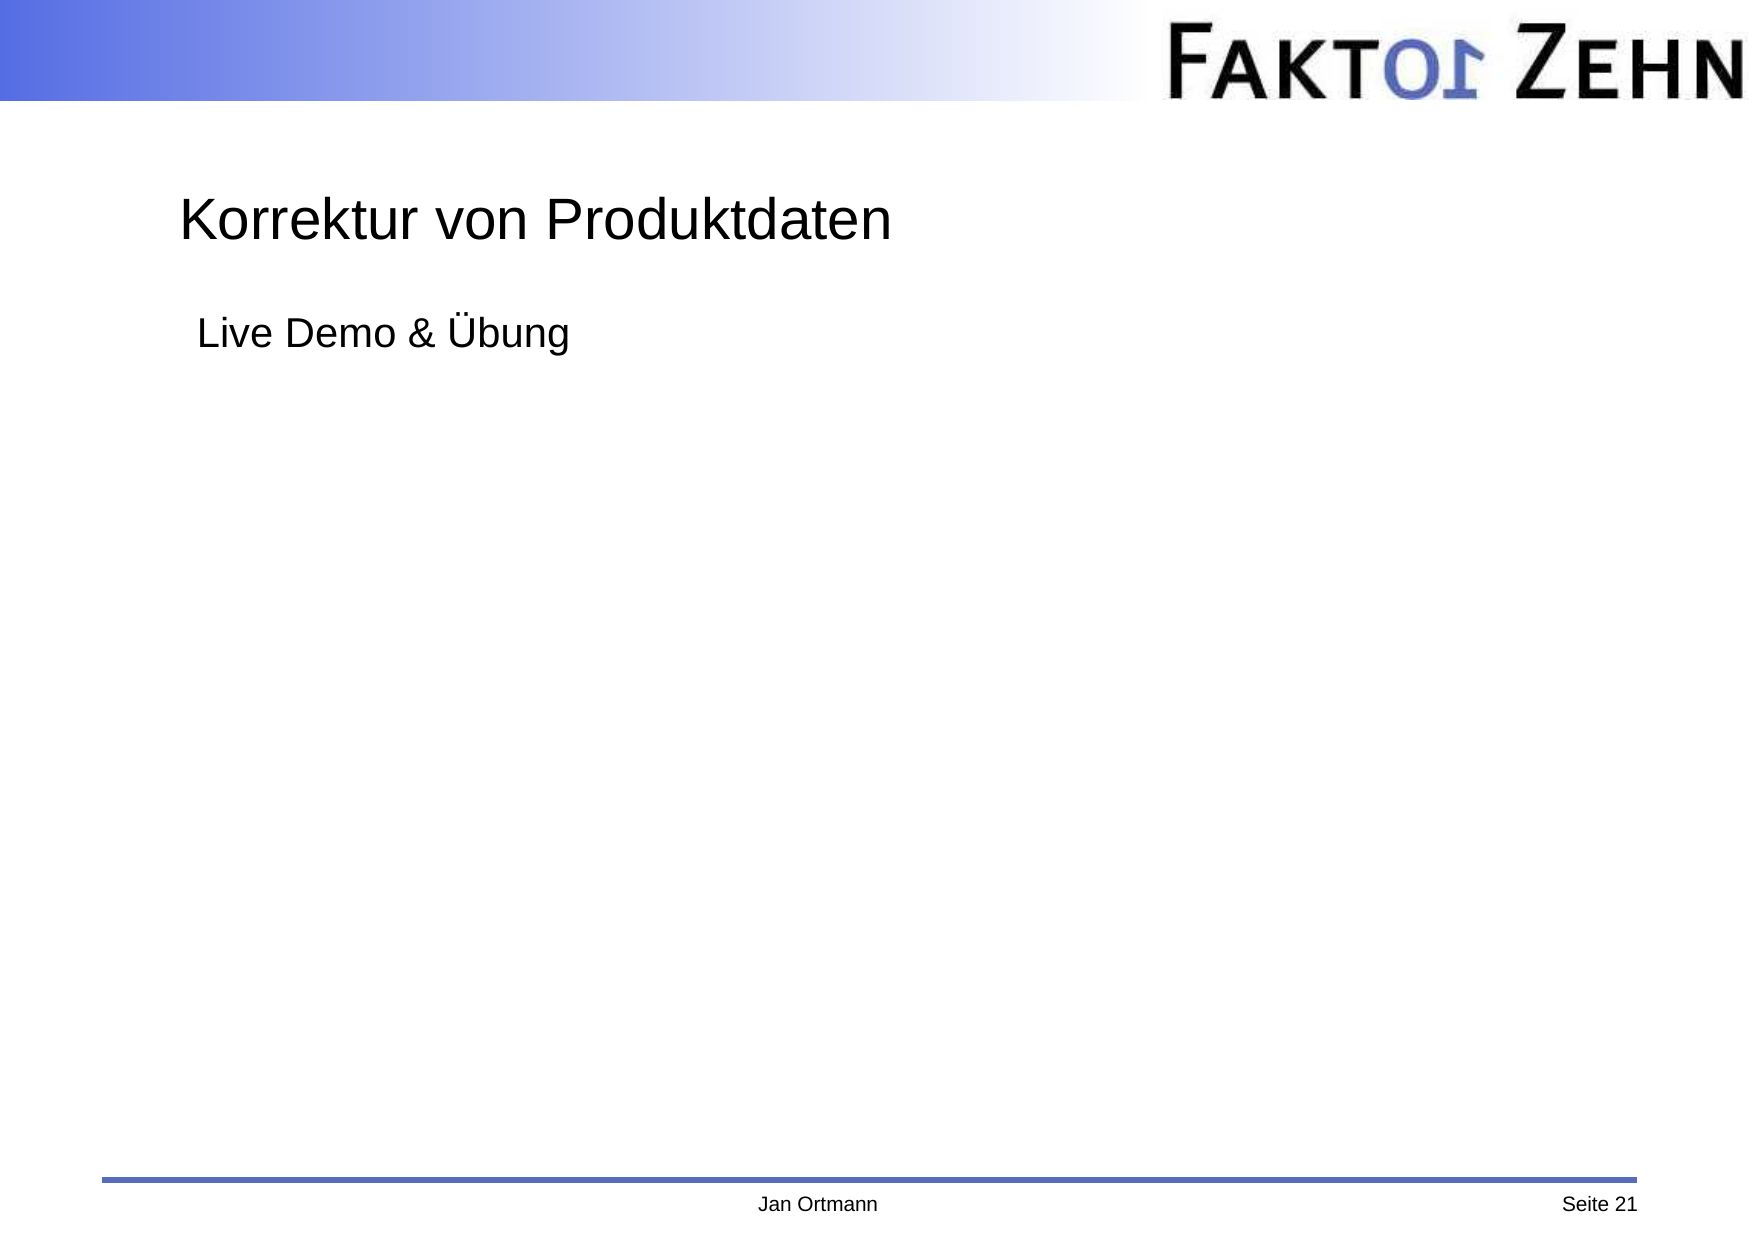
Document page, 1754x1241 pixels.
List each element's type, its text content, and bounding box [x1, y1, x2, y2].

title Korrektur von Produktdaten [179, 142, 1576, 296]
picture [1162, 7, 1752, 100]
list Live Demo & Übung [179, 310, 1576, 1078]
